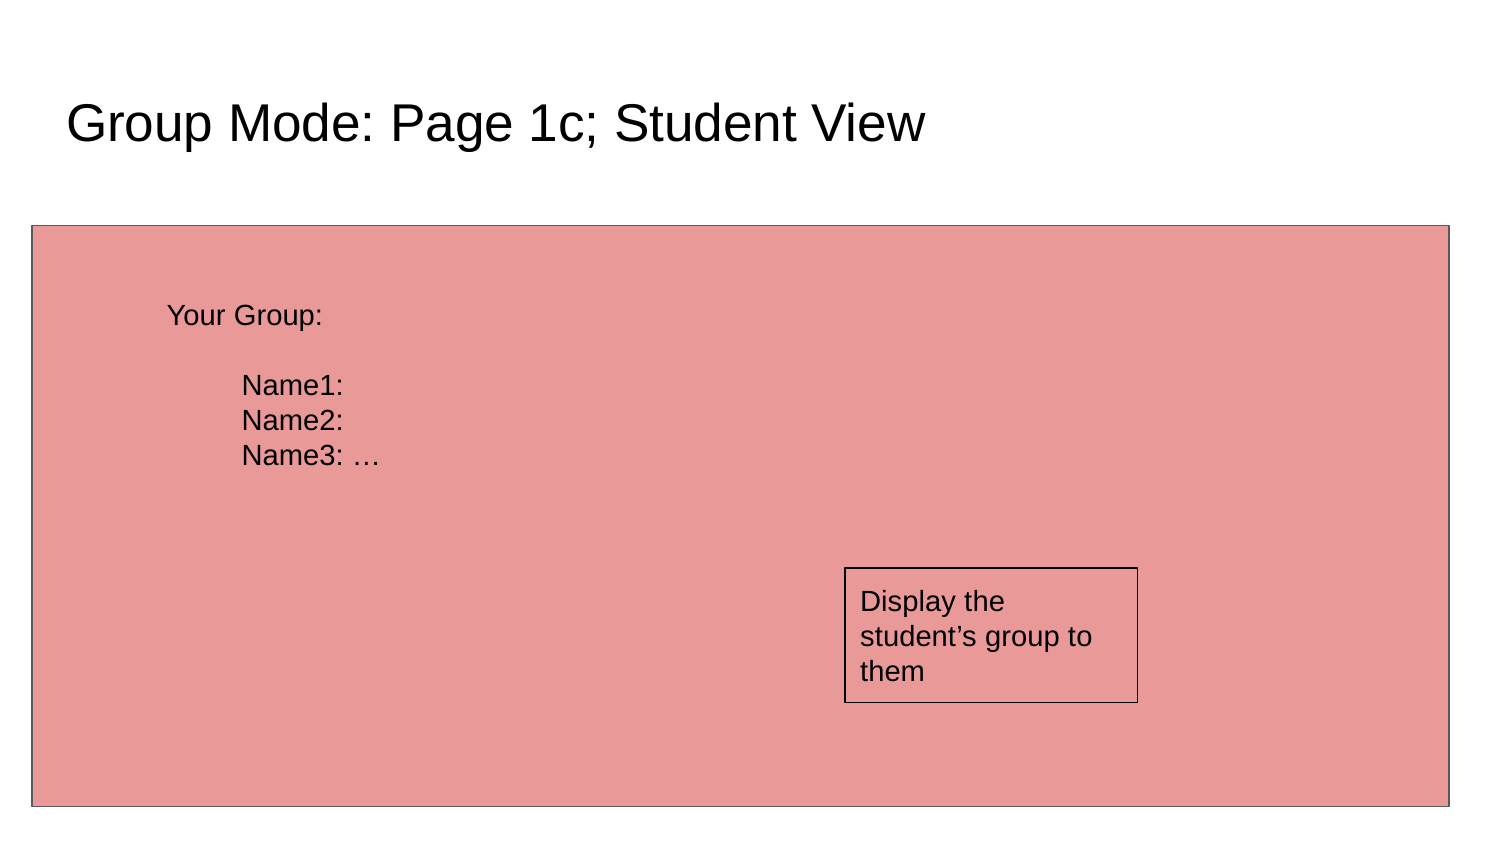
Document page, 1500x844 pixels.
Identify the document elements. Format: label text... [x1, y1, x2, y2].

text_box Display the student’s group to them [845, 567, 1138, 703]
title Group Mode: Page 1c; Student View [51, 72, 1449, 167]
text_box [32, 225, 1449, 807]
text_box Your Group: Name1: Name2: Name3: … [151, 281, 631, 486]
